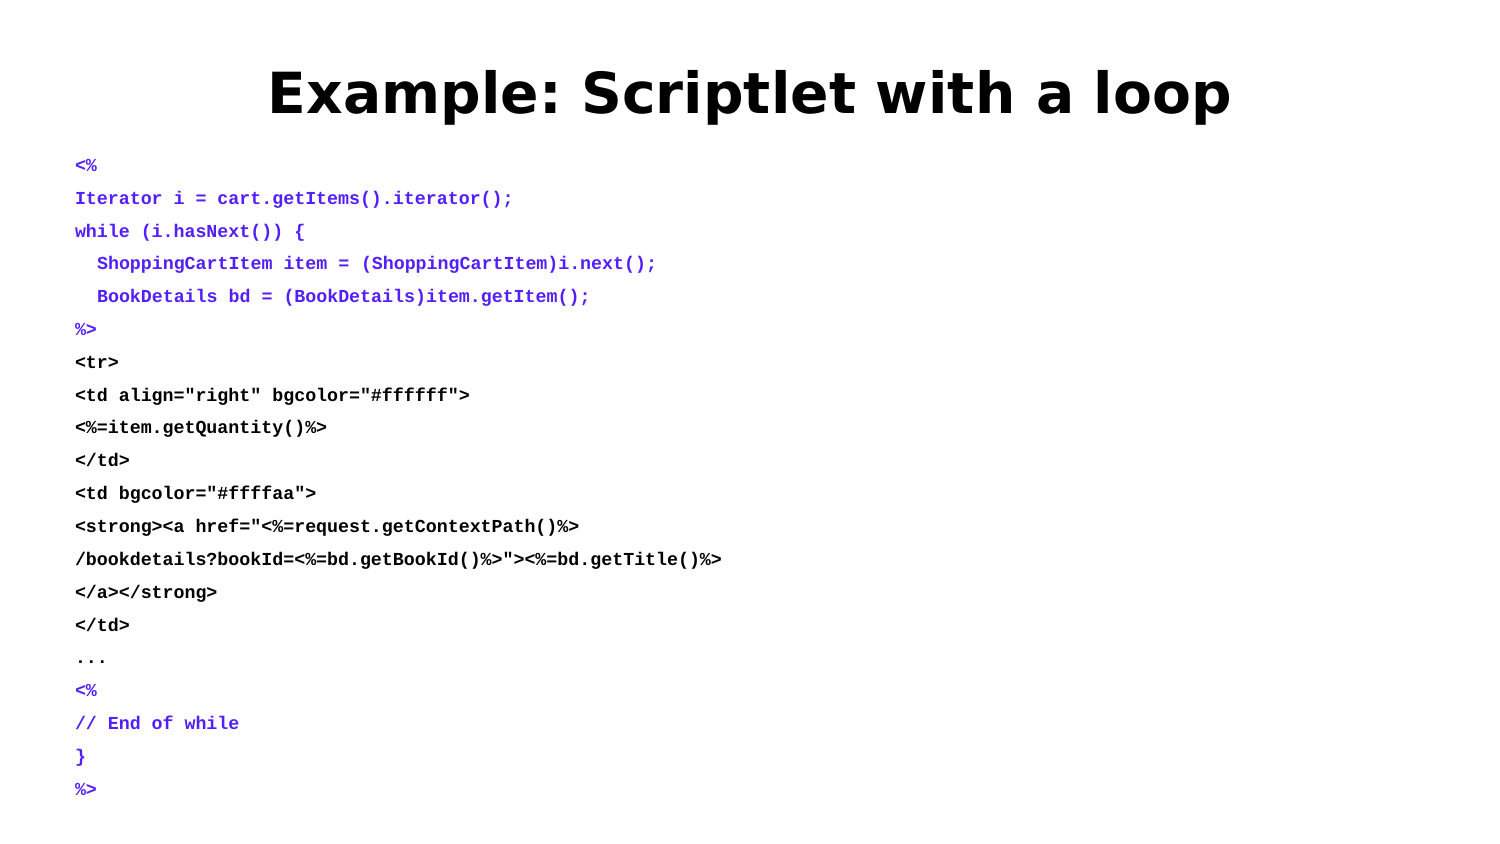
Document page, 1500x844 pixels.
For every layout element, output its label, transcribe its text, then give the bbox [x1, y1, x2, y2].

title Example: Scriptlet with a loop [75, 33, 1425, 133]
list <% Iterator i = cart.getItems().iterator(); while (i.hasNext()) { ShoppingCartItem item = (ShoppingCartItem)i.next(); BookDetails bd = (BookDetails)item.getItem(); %> <tr> <td align="right" bgcolor="#ffffff"> <%=item.getQuantity()%> </td> <td bgcolor="#ffffaa"> <strong><a href="<%=request.getContextPath()%> /bookdetails?bookId=<%=bd.getBookId()%>"><%=bd.getTitle()%> </a></strong> </td> ... <% // End of while } %> [75, 153, 1395, 807]
